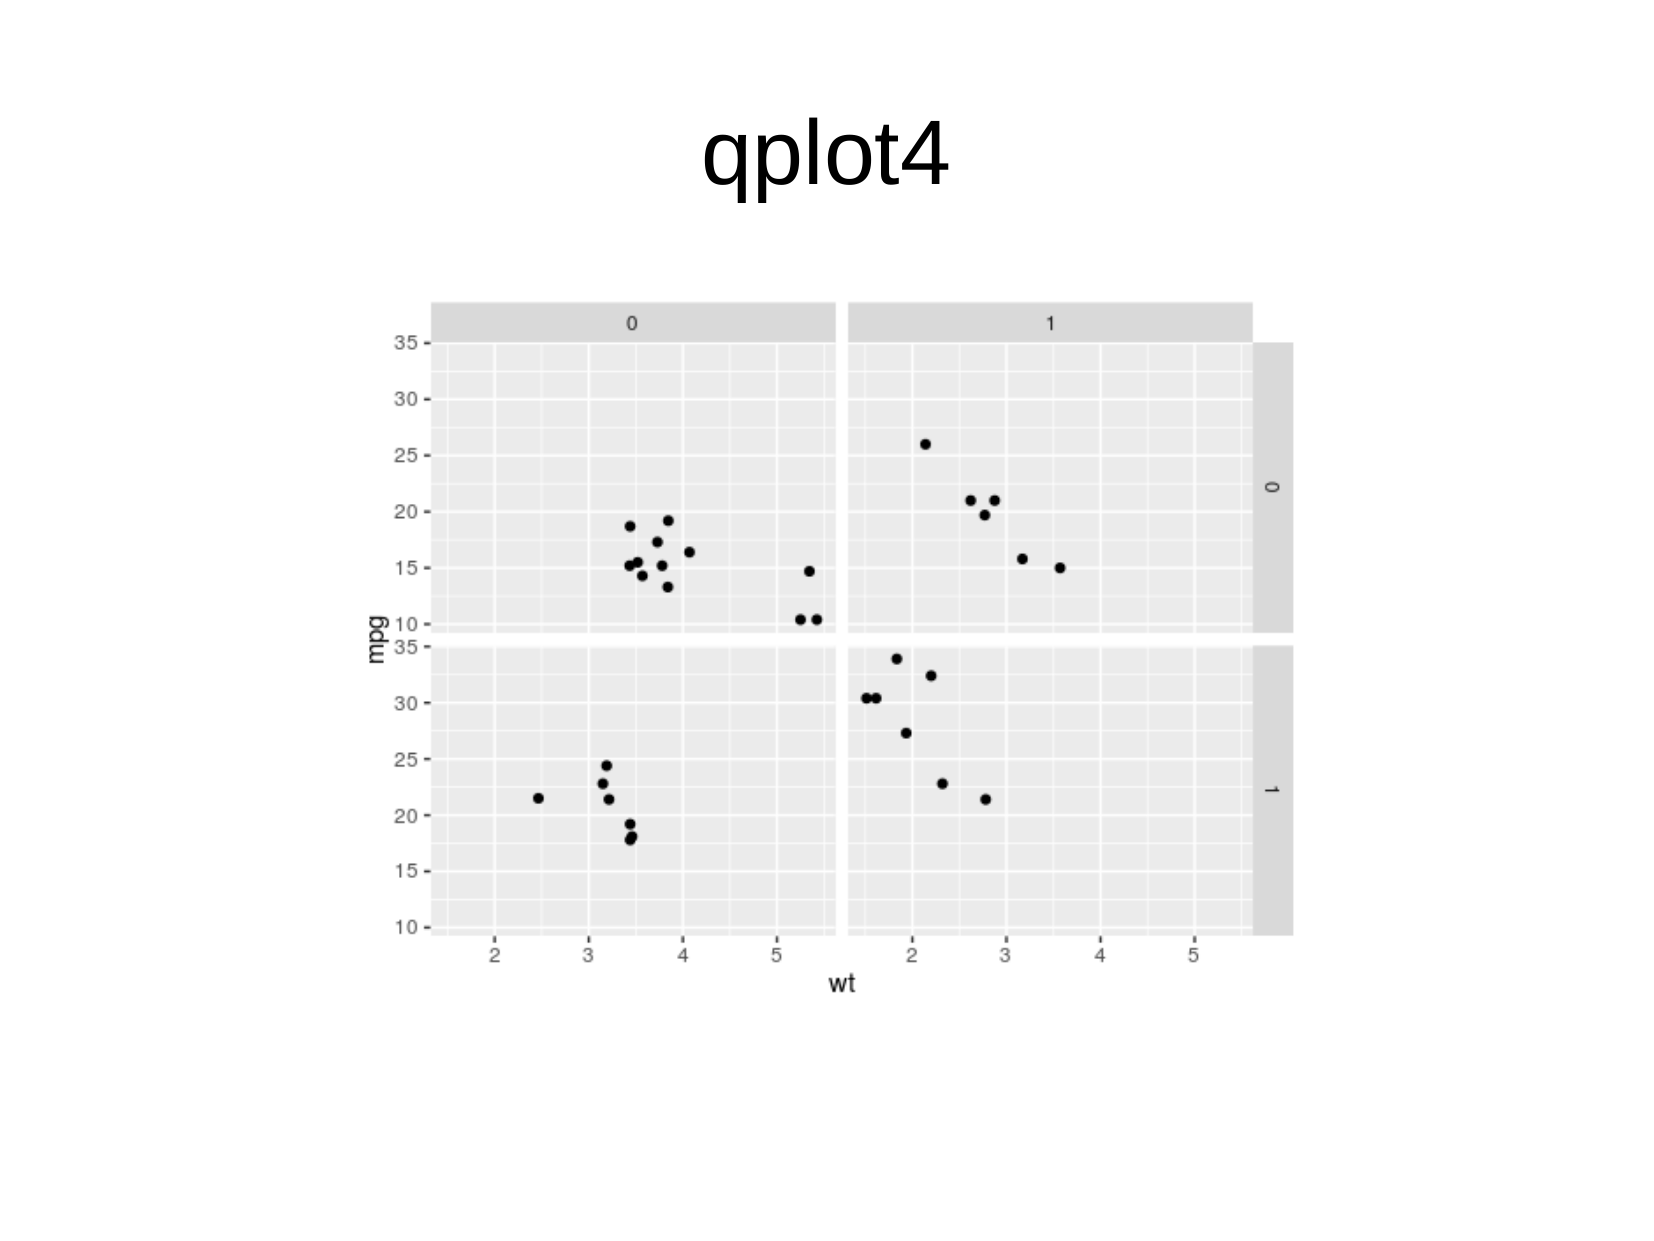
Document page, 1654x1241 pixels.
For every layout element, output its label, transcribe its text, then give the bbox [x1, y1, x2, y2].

title qplot4 [82, 49, 1571, 257]
picture [347, 290, 1306, 1010]
